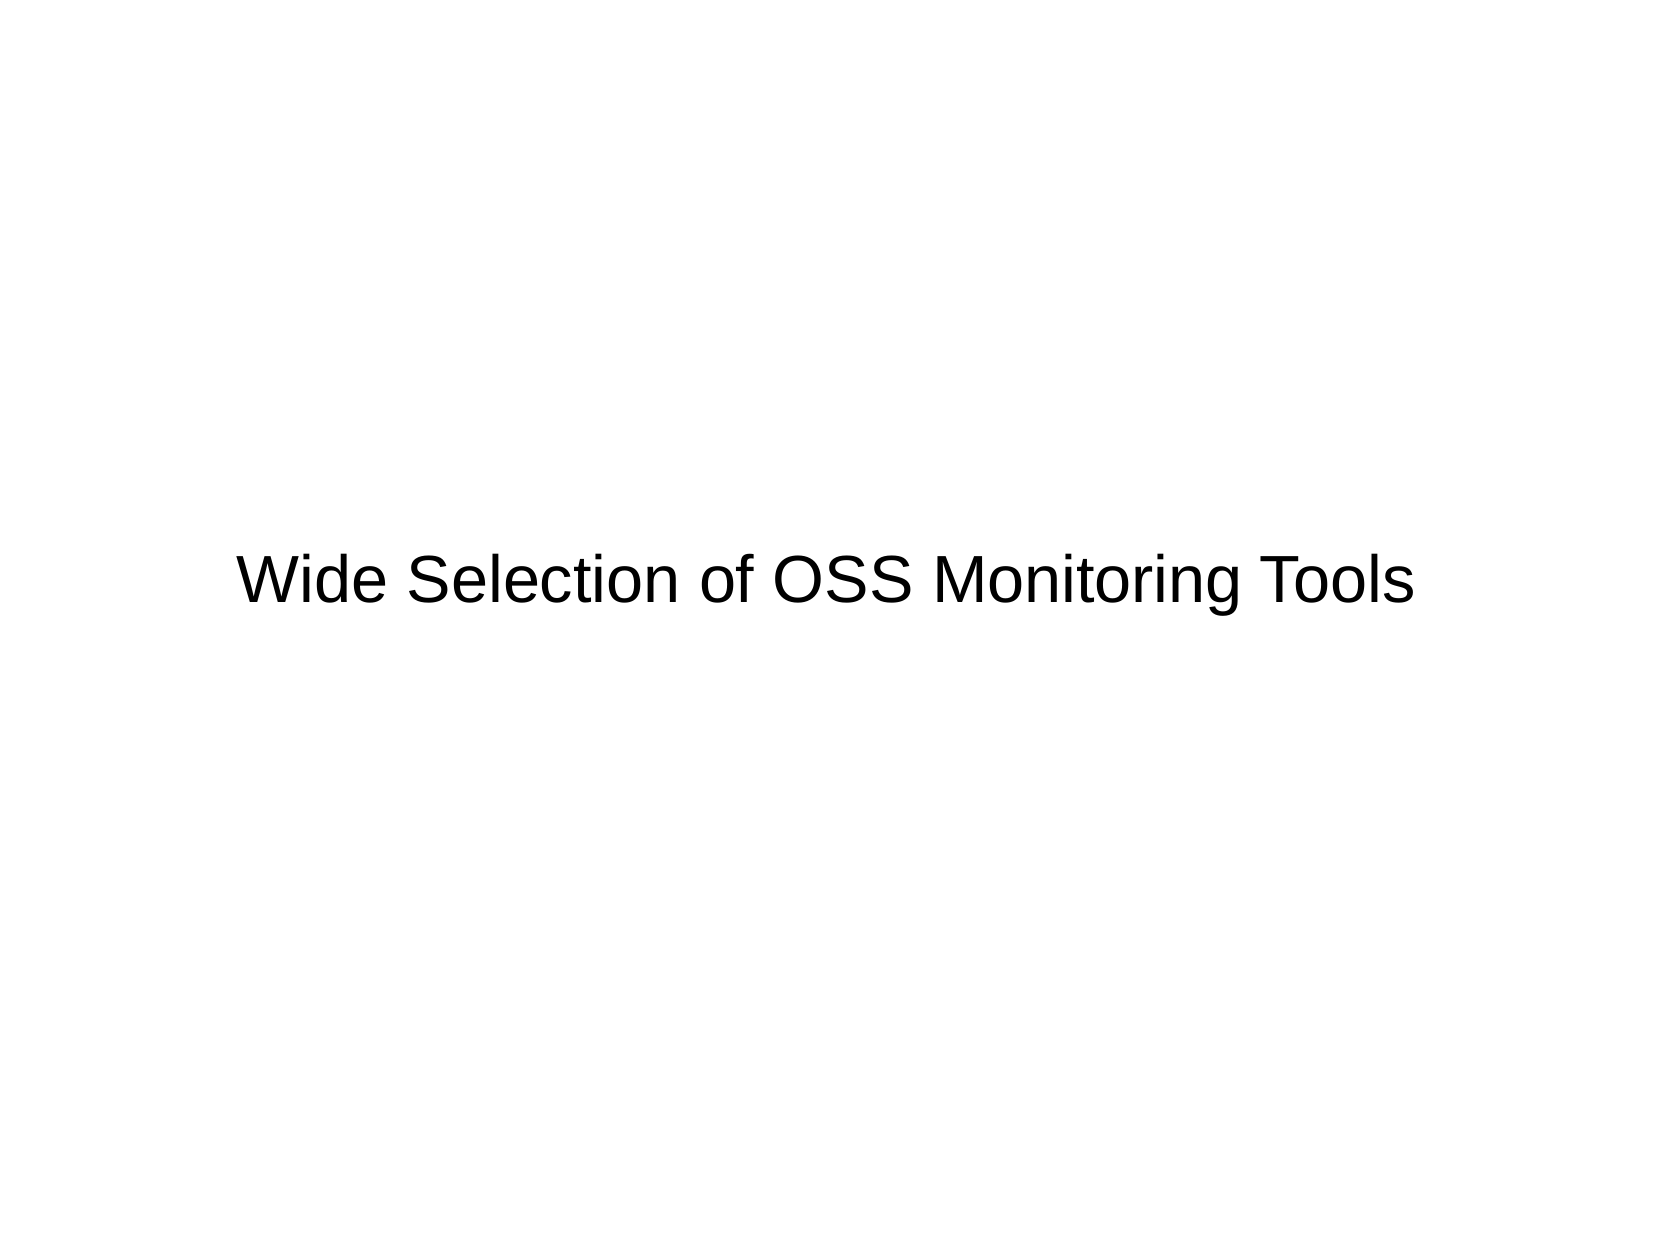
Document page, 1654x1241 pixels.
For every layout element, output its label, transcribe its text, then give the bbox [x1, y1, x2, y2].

subtitle Wide Selection of OSS Monitoring Tools [82, 49, 1571, 1109]
